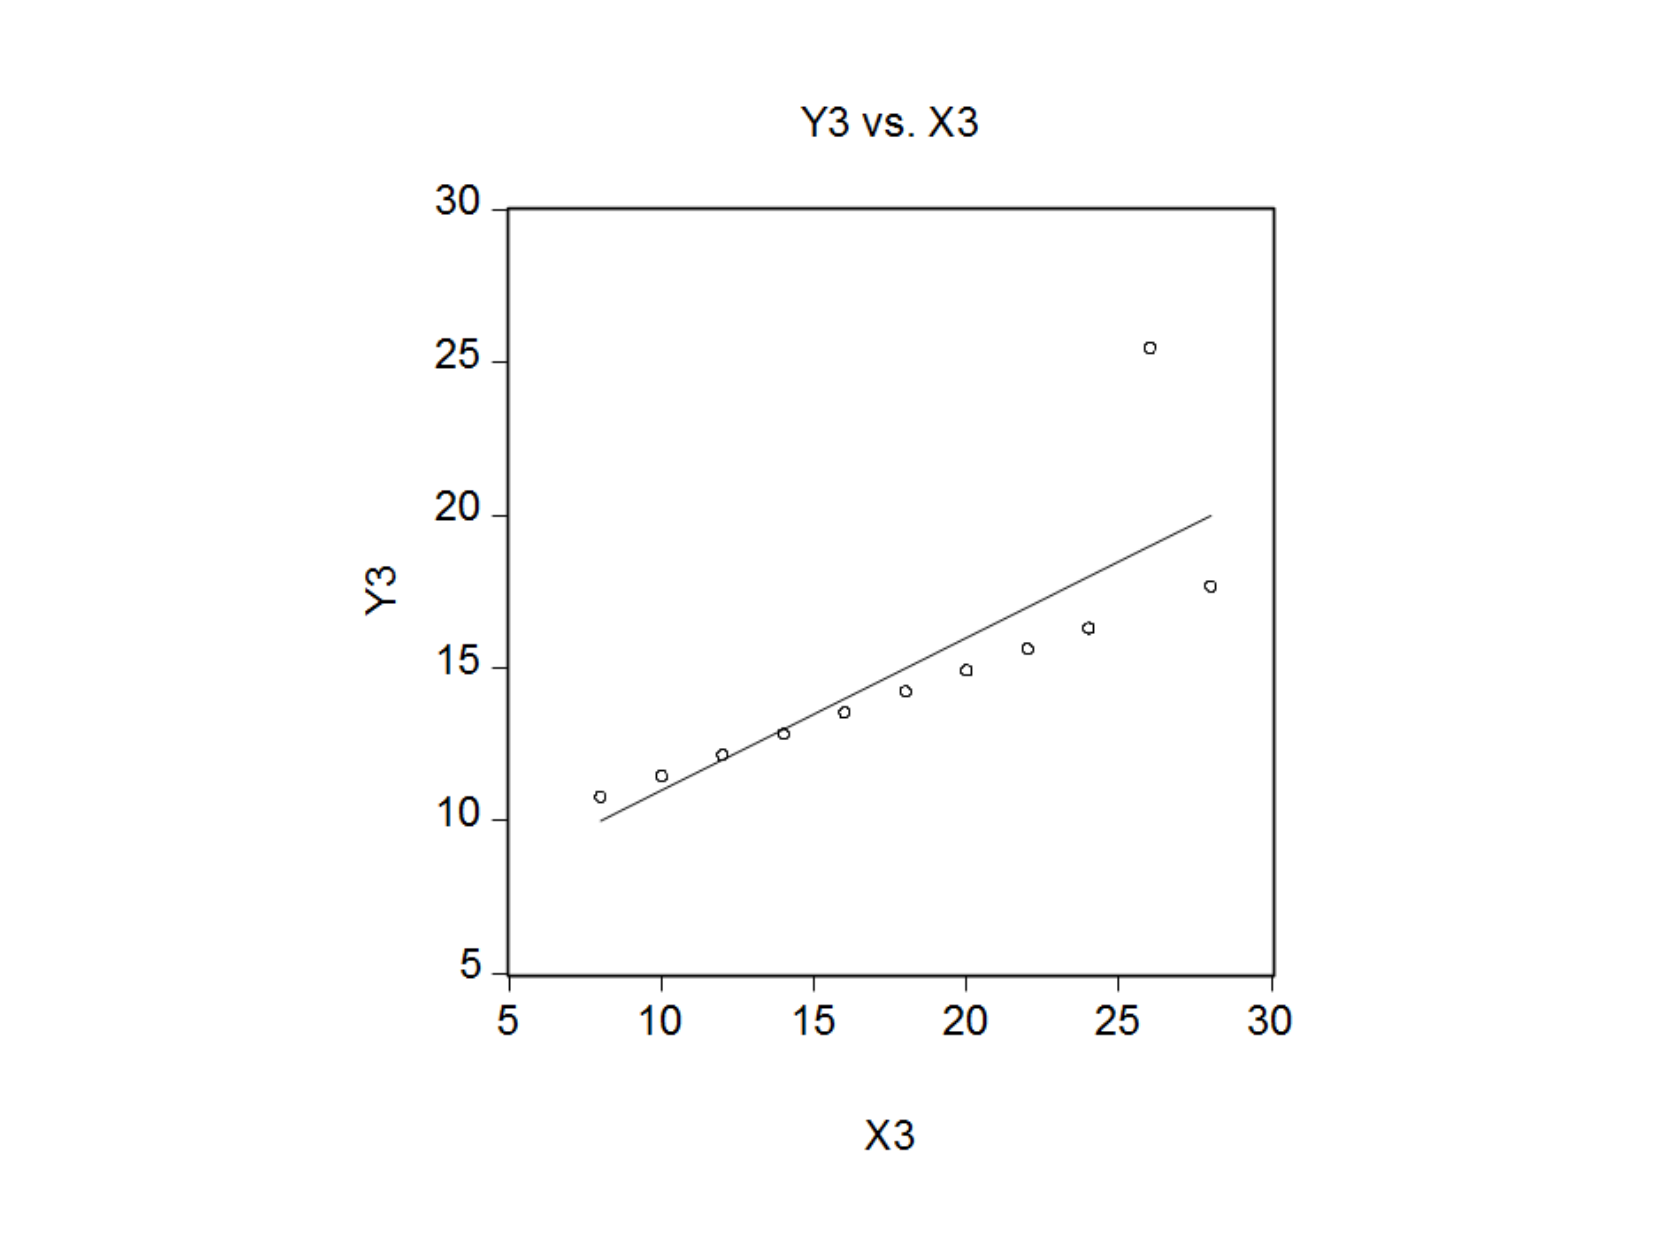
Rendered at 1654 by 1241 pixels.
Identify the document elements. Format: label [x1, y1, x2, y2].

picture [318, 61, 1300, 1198]
